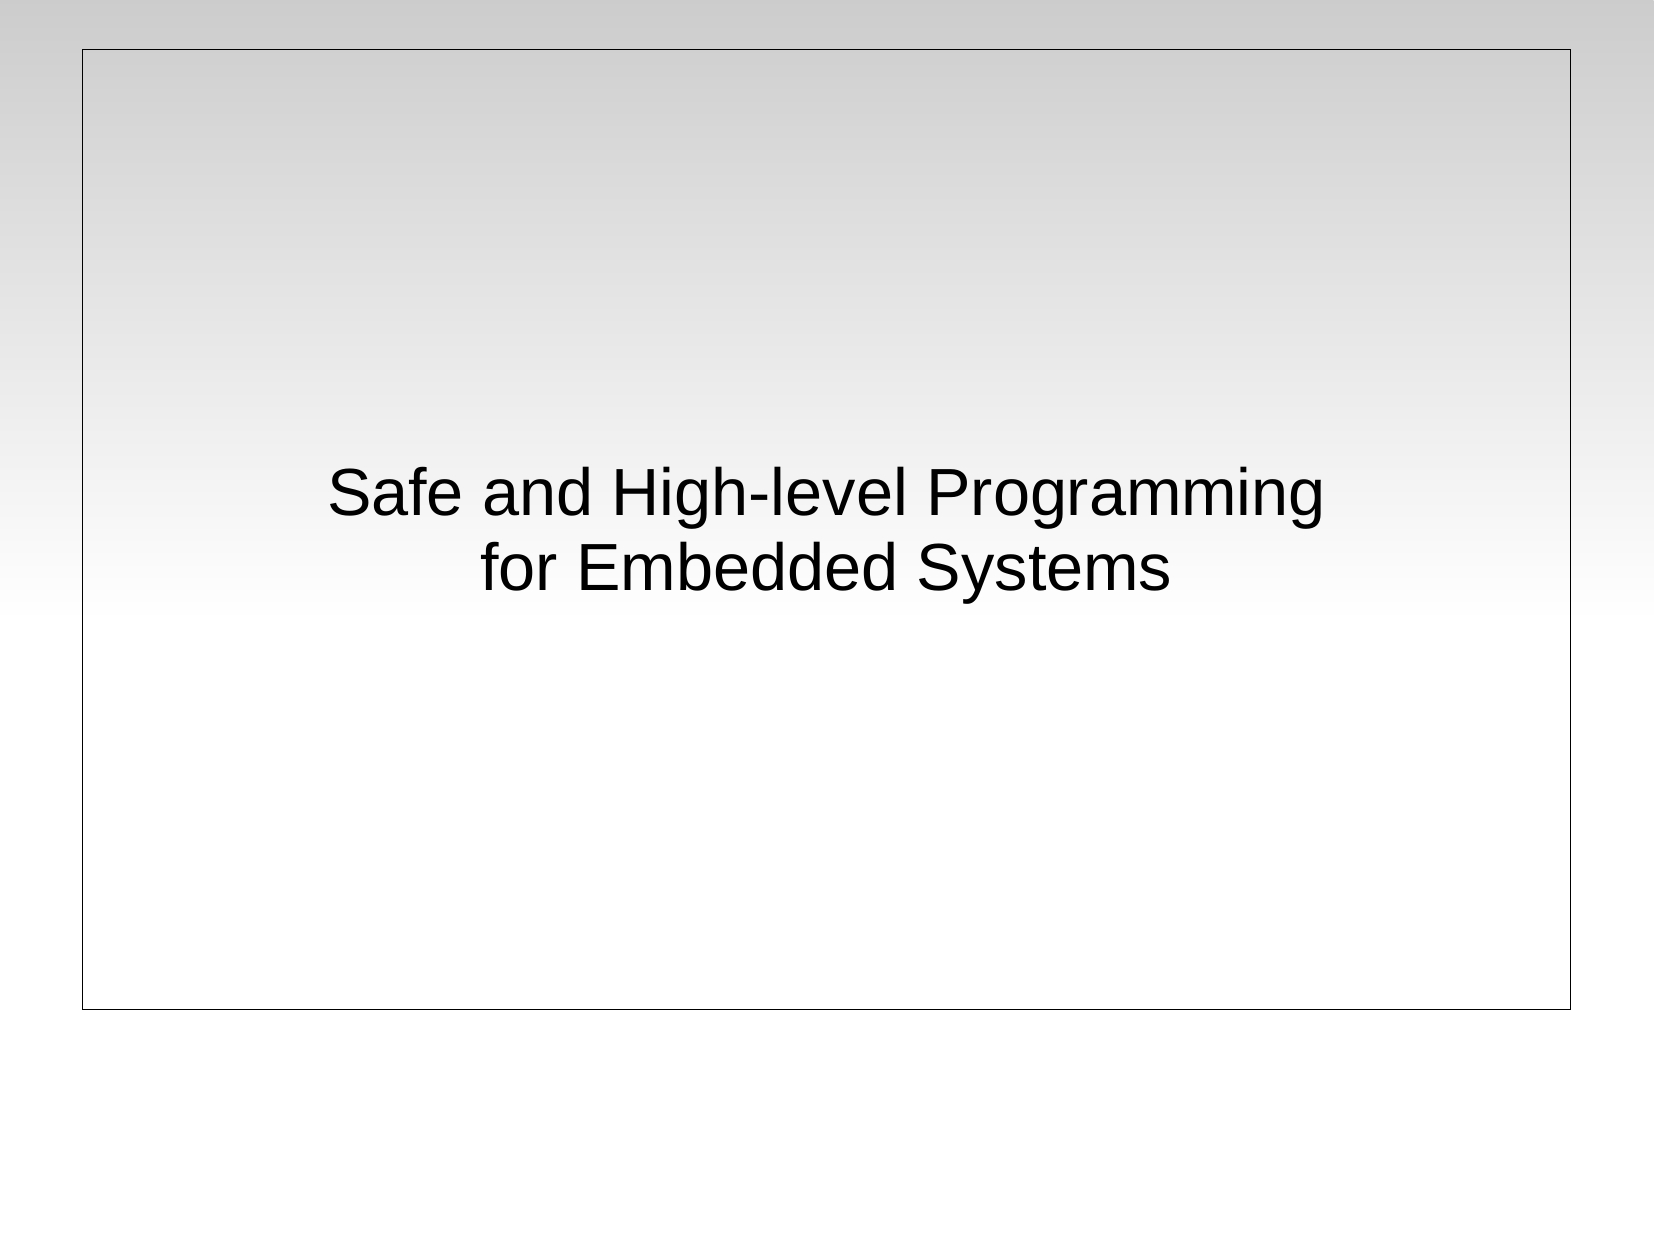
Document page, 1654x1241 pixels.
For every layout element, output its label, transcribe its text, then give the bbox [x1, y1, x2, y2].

subtitle Safe and High-level Programming for Embedded Systems [82, 49, 1571, 1109]
